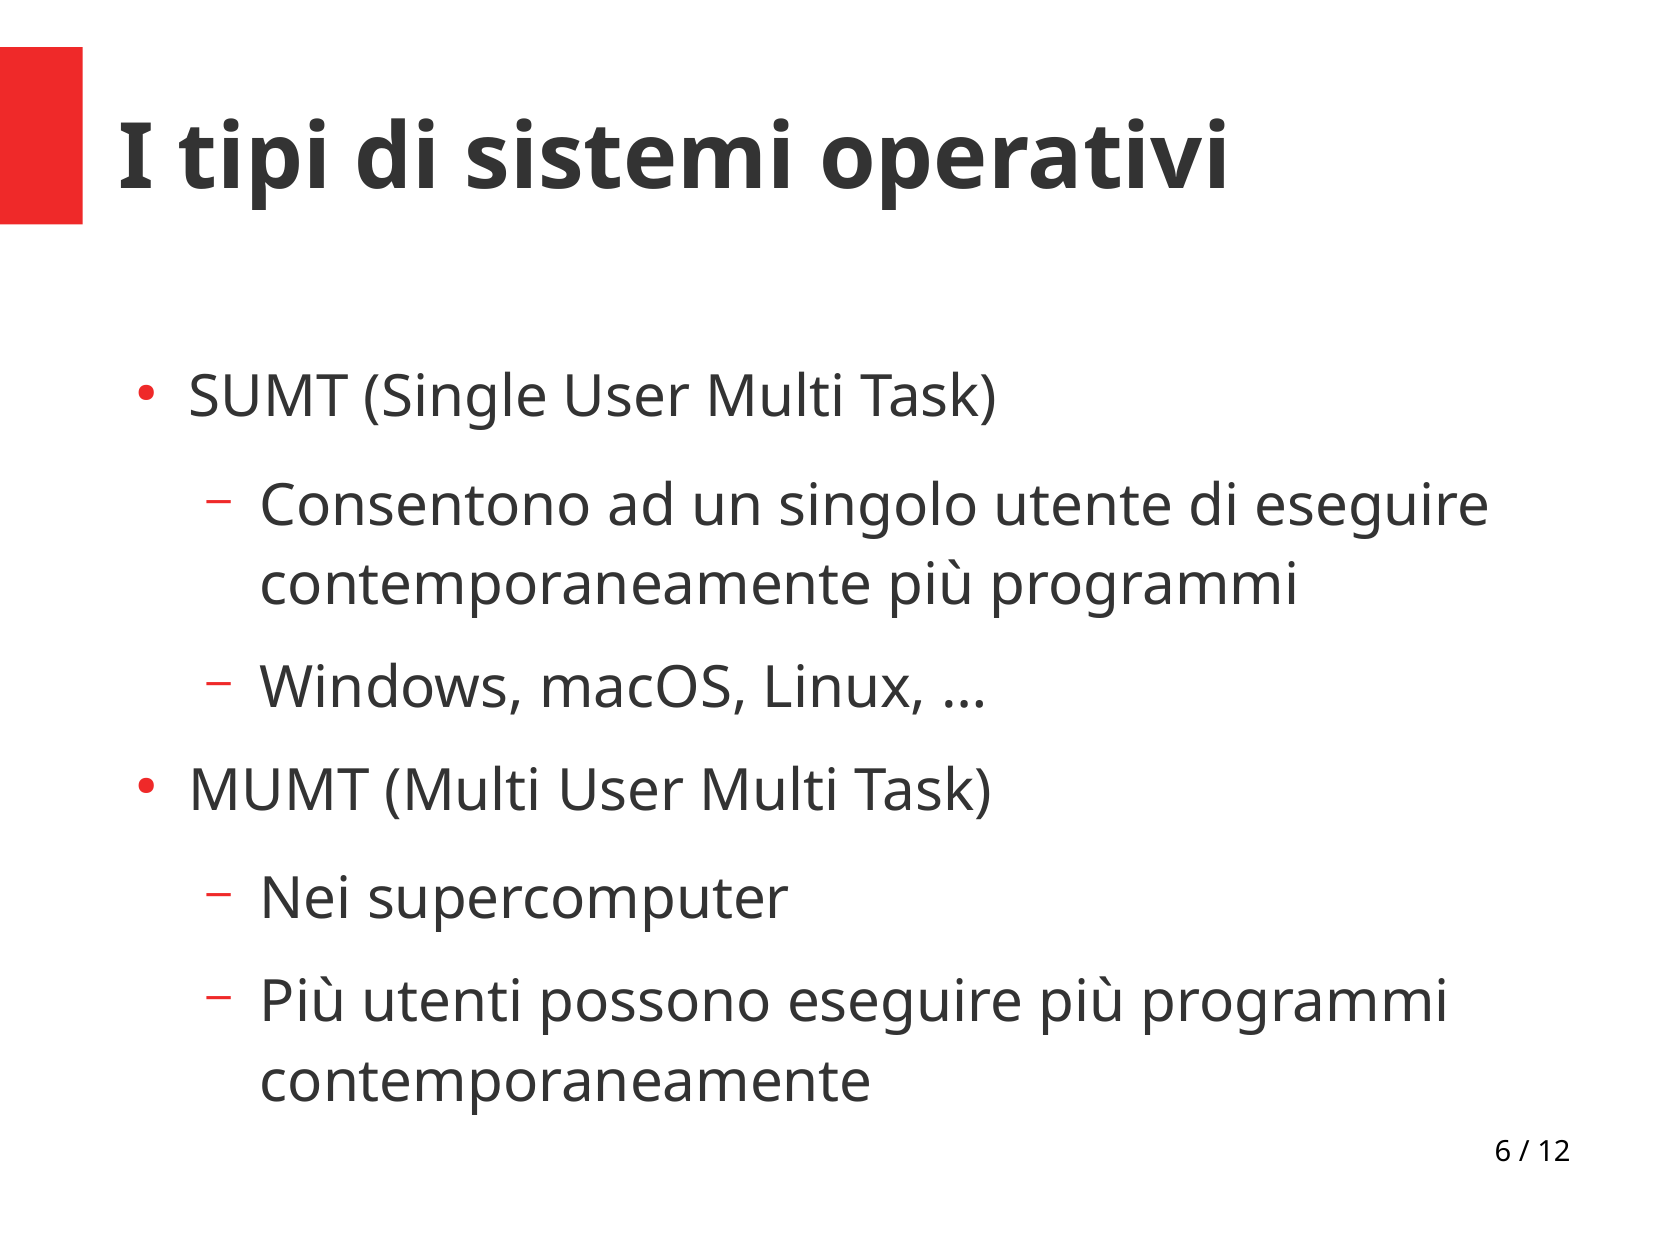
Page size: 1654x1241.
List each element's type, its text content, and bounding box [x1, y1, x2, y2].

title I tipi di sistemi operativi [118, 49, 1571, 257]
list SUMT (Single User Multi Task) Consentono ad un singolo utente di eseguire contemporaneamente più programmi Windows, macOS, Linux, … MUMT (Multi User Multi Task) Nei supercomputer Più utenti possono eseguire più programmi contemporaneamente [118, 354, 1536, 1074]
